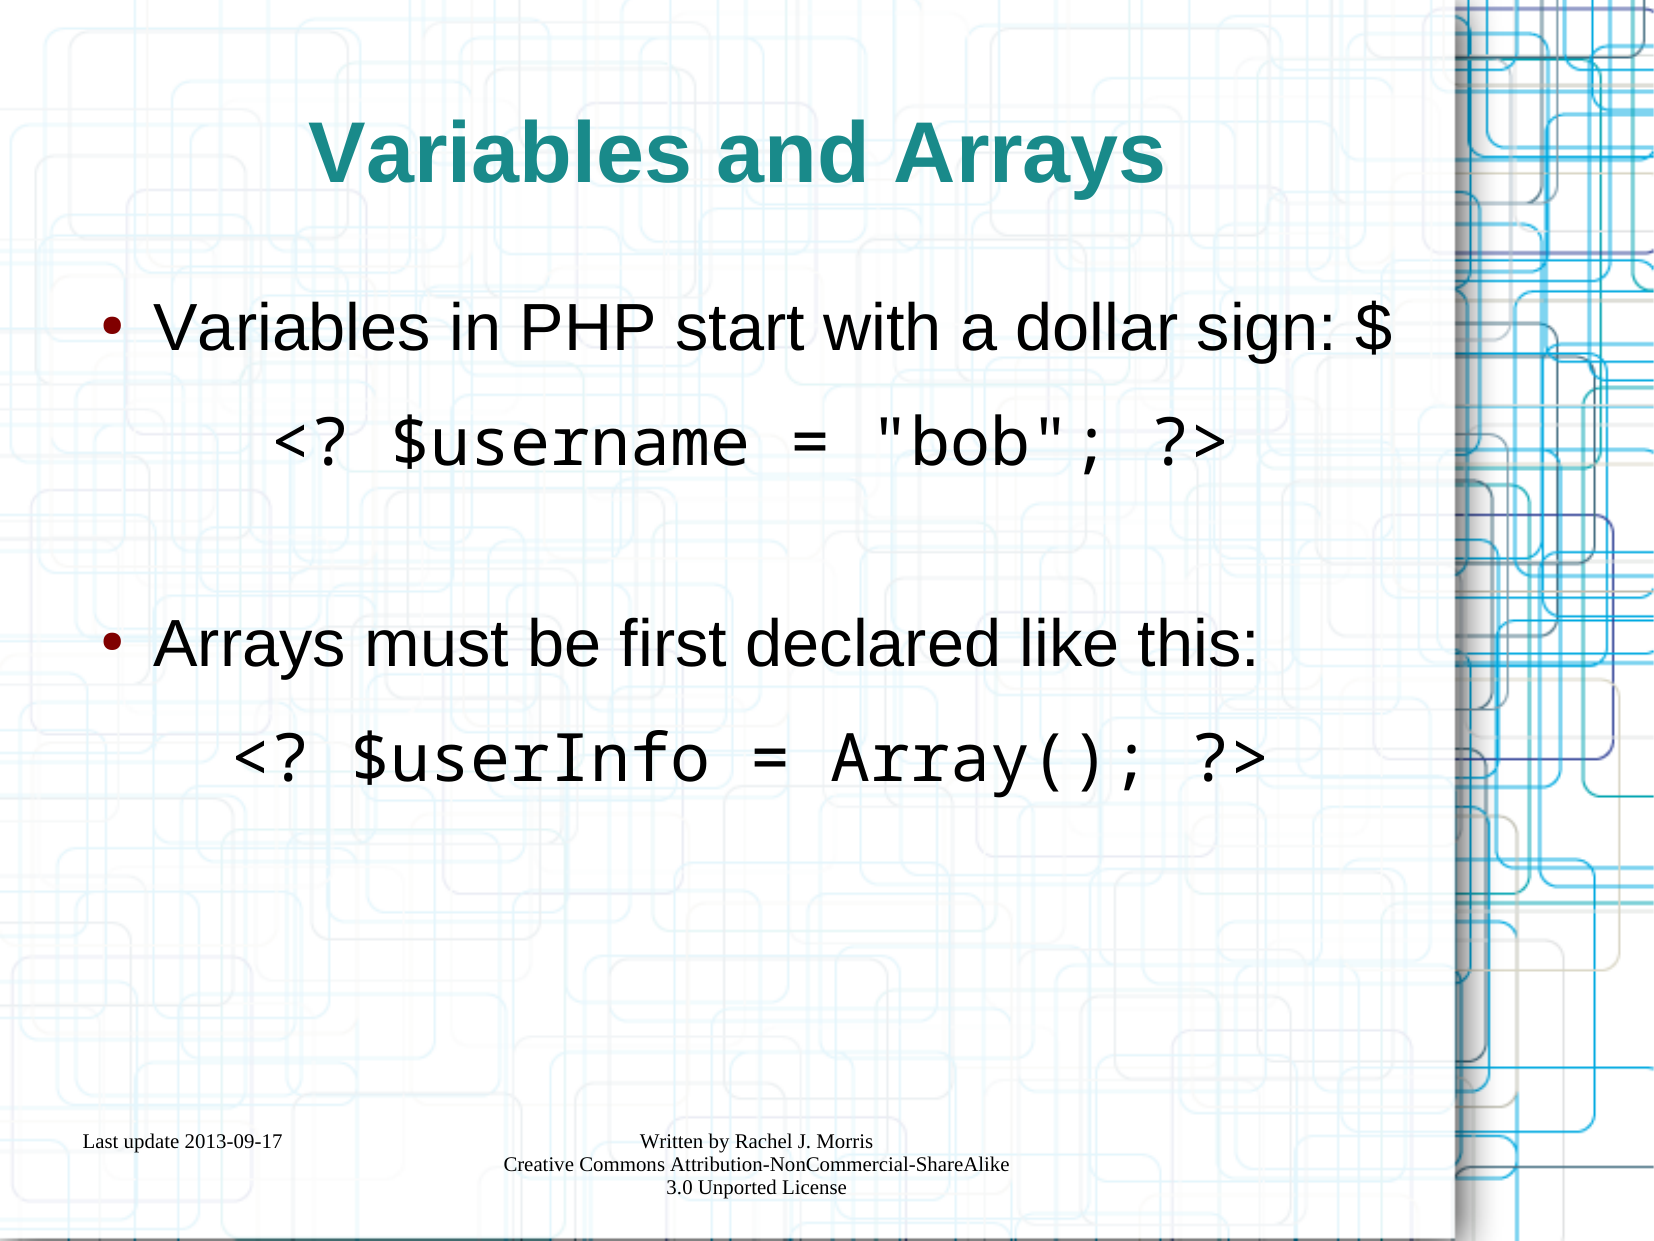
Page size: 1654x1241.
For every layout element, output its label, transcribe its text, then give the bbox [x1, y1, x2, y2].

title Variables and Arrays [59, 49, 1418, 257]
list Variables in PHP start with a dollar sign: $ <? $username = "bob"; ?> Arrays must be first declared like this: <? $userInfo = Array(); ?> [82, 290, 1418, 1010]
picture [0, 0, 1654, 1241]
